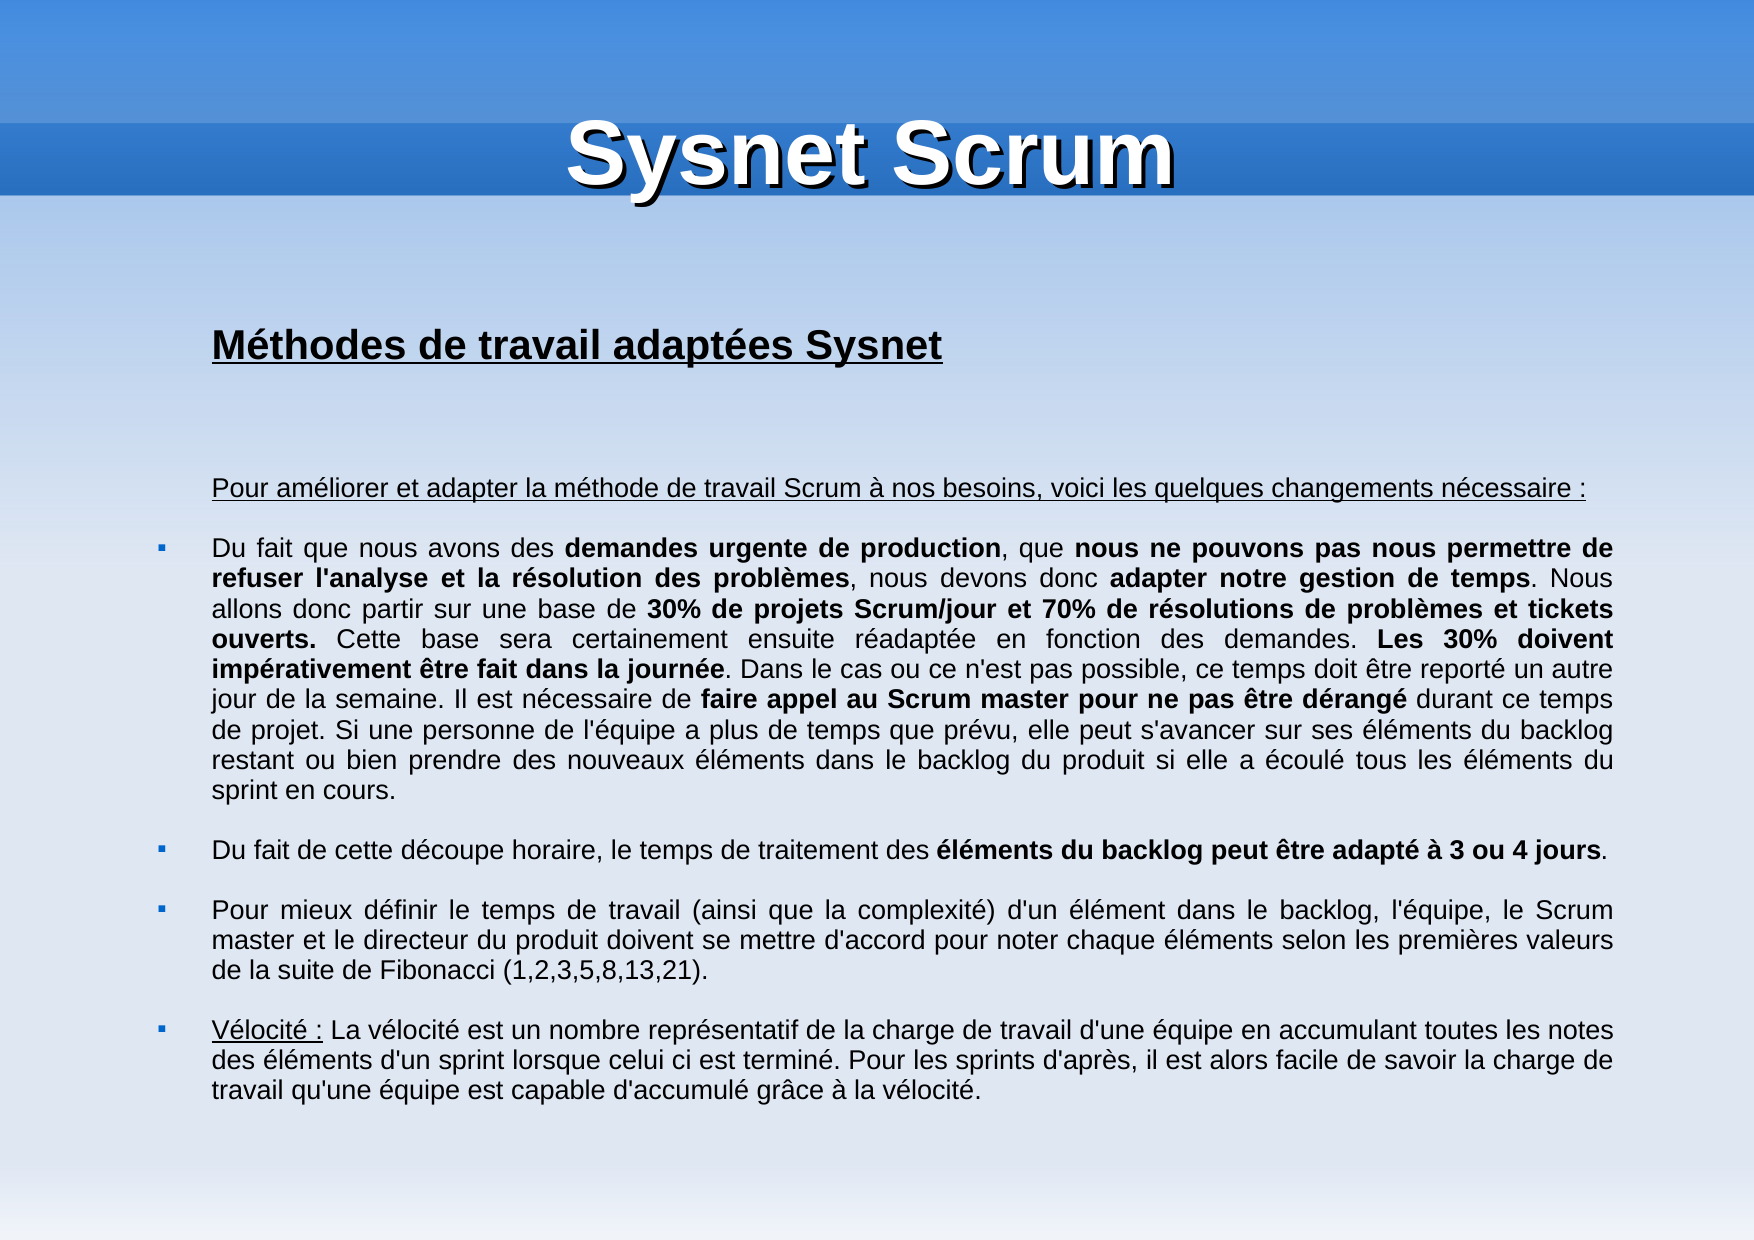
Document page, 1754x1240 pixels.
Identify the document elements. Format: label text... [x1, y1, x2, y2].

title Sysnet Scrum [135, 59, 1608, 247]
list Méthodes de travail adaptées Sysnet Pour améliorer et adapter la méthode de travail Scrum à nos besoins, voici les quelques changements nécessaire : Du fait que nous avons des demandes urgente de production, que nous ne pouvons pas nous permettre de refuser l'analyse et la résolution des problèmes, nous devons donc adapter notre gestion de temps. Nous allons donc partir sur une base de 30% de projets Scrum/jour et 70% de résolutions de problèmes et tickets ouverts. Cette base sera certainement ensuite réadaptée en fonction des demandes. Les 30% doivent impérativement être fait dans la journée. Dans le cas ou ce n'est pas possible, ce temps doit être reporté un autre jour de la semaine. Il est nécessaire de faire appel au Scrum master pour ne pas être dérangé durant ce temps de projet. Si une personne de l'équipe a plus de temps que prévu, elle peut s'avancer sur ses éléments du backlog restant ou bien prendre des nouveaux éléments dans le backlog du produit si elle a écoulé tous les éléments du sprint en cours. Du fait de cette découpe horaire, le temps de traitement des éléments du backlog peut être adapté à 3 ou 4 jours. Pour mieux définir le temps de travail (ainsi que la complexité) d'un élément dans le backlog, l'équipe, le Scrum master et le directeur du produit doivent se mettre d'accord pour noter chaque éléments selon les premières valeurs de la suite de Fibonacci (1,2,3,5,8,13,21). Vélocité : La vélocité est un nombre représentatif de la charge de travail d'une équipe en accumulant toutes les notes des éléments d'un sprint lorsque celui ci est terminé. Pour les sprints d'après, il est alors facile de savoir la charge de travail qu'une équipe est capable d'accumulé grâce à la vélocité. [140, 321, 1614, 1106]
picture [0, 0, 1754, 1240]
